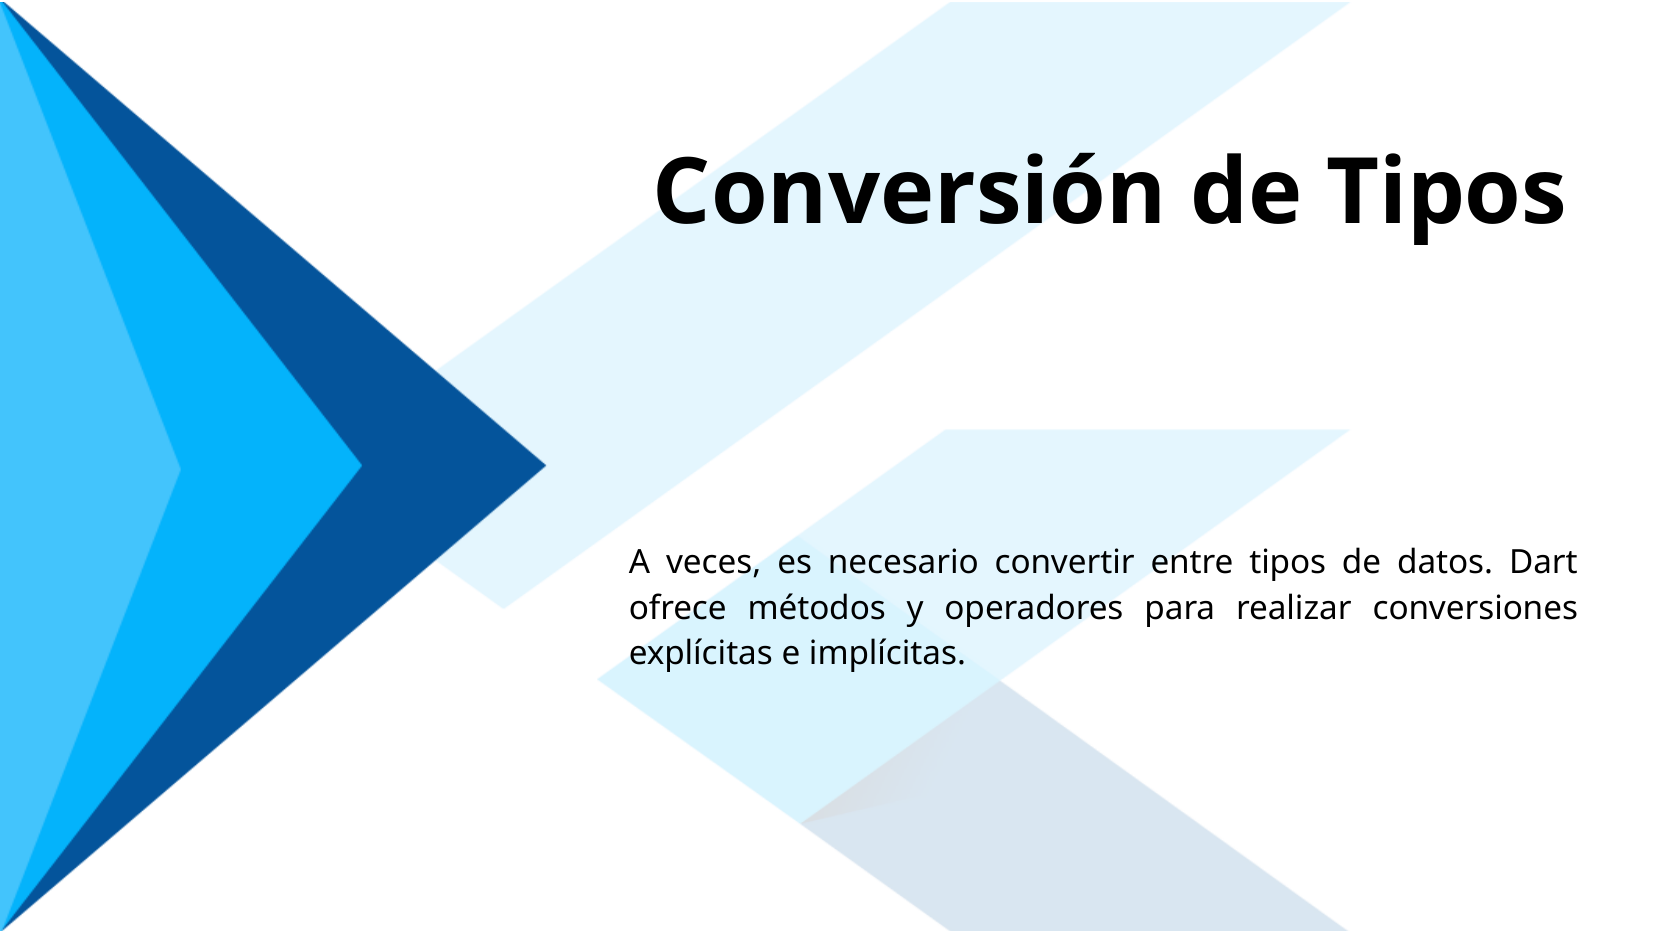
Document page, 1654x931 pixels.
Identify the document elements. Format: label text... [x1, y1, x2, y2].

text_box A veces, es necesario convertir entre tipos de datos. Dart ofrece métodos y operadores para realizar conversiones explícitas e implícitas. [614, 531, 1595, 813]
picture [0, 2, 1654, 931]
text_box Conversión de Tipos [614, 118, 1595, 364]
